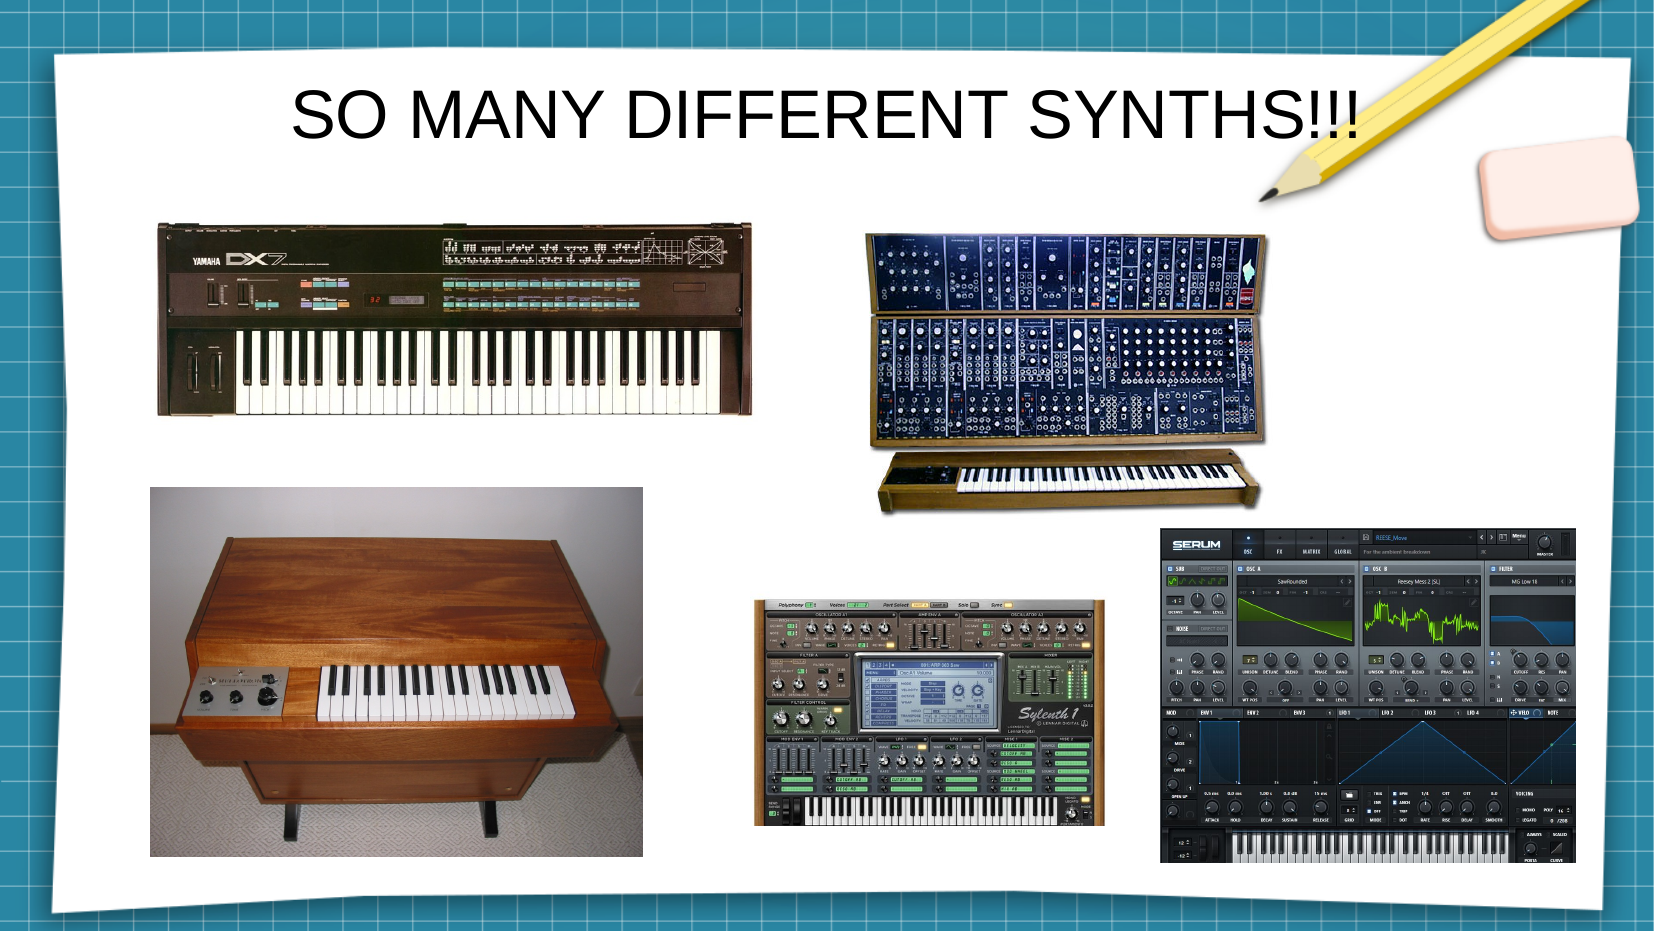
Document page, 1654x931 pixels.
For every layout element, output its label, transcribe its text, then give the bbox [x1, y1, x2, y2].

picture [0, 0, 1654, 931]
title SO MANY DIFFERENT SYNTHS!!! [82, 37, 1571, 193]
